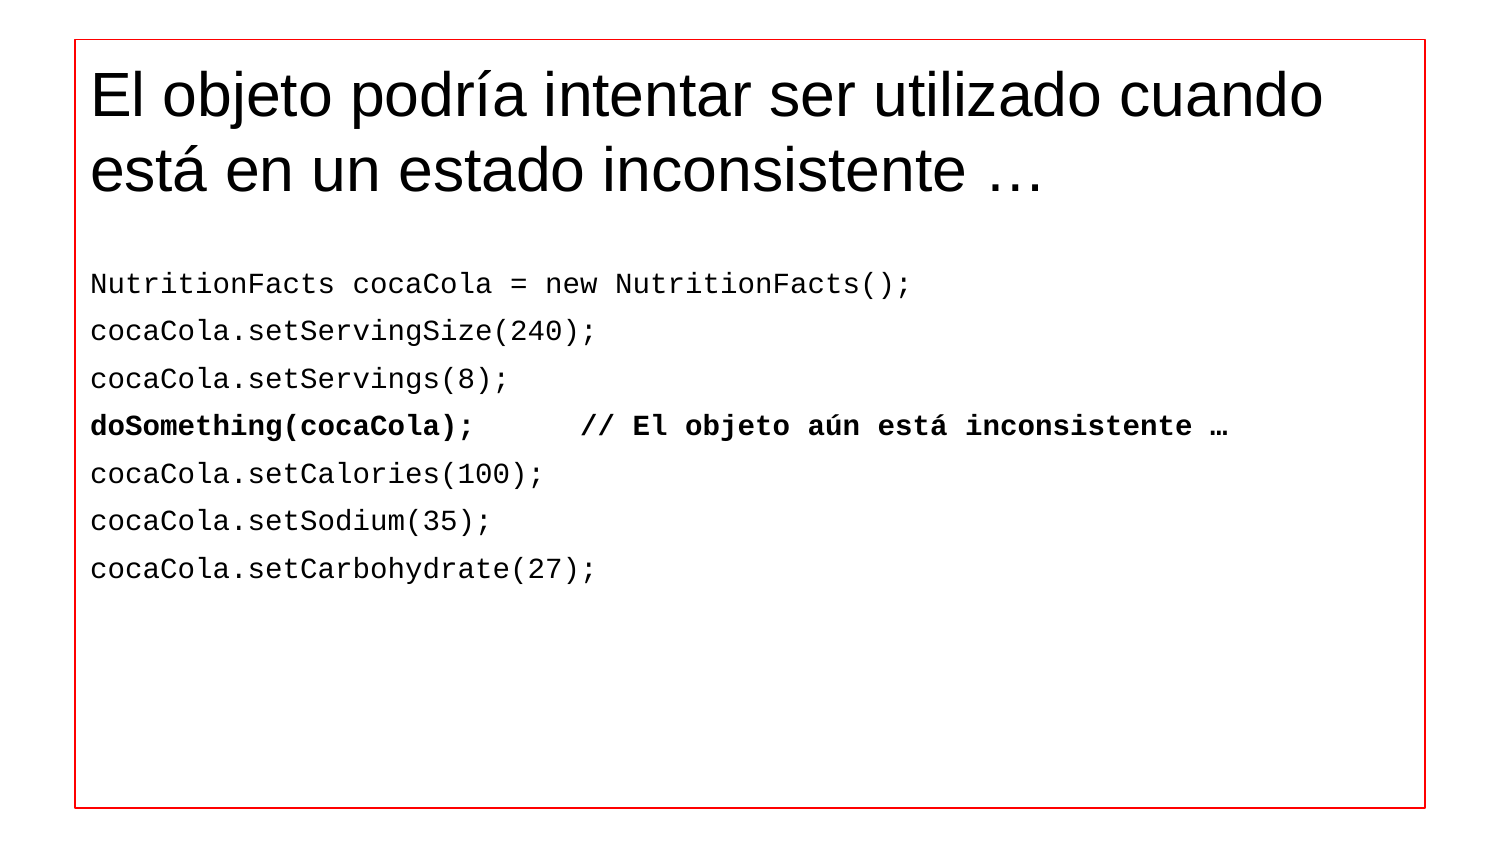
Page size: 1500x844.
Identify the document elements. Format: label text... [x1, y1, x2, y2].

list El objeto podría intentar ser utilizado cuando está en un estado inconsistente … NutritionFacts cocaCola = new NutritionFacts(); cocaCola.setServingSize(240); cocaCola.setServings(8); doSomething(cocaCola); // El objeto aún está inconsistente … cocaCola.setCalories(100); cocaCola.setSodium(35); cocaCola.setCarbohydrate(27); [75, 39, 1425, 808]
